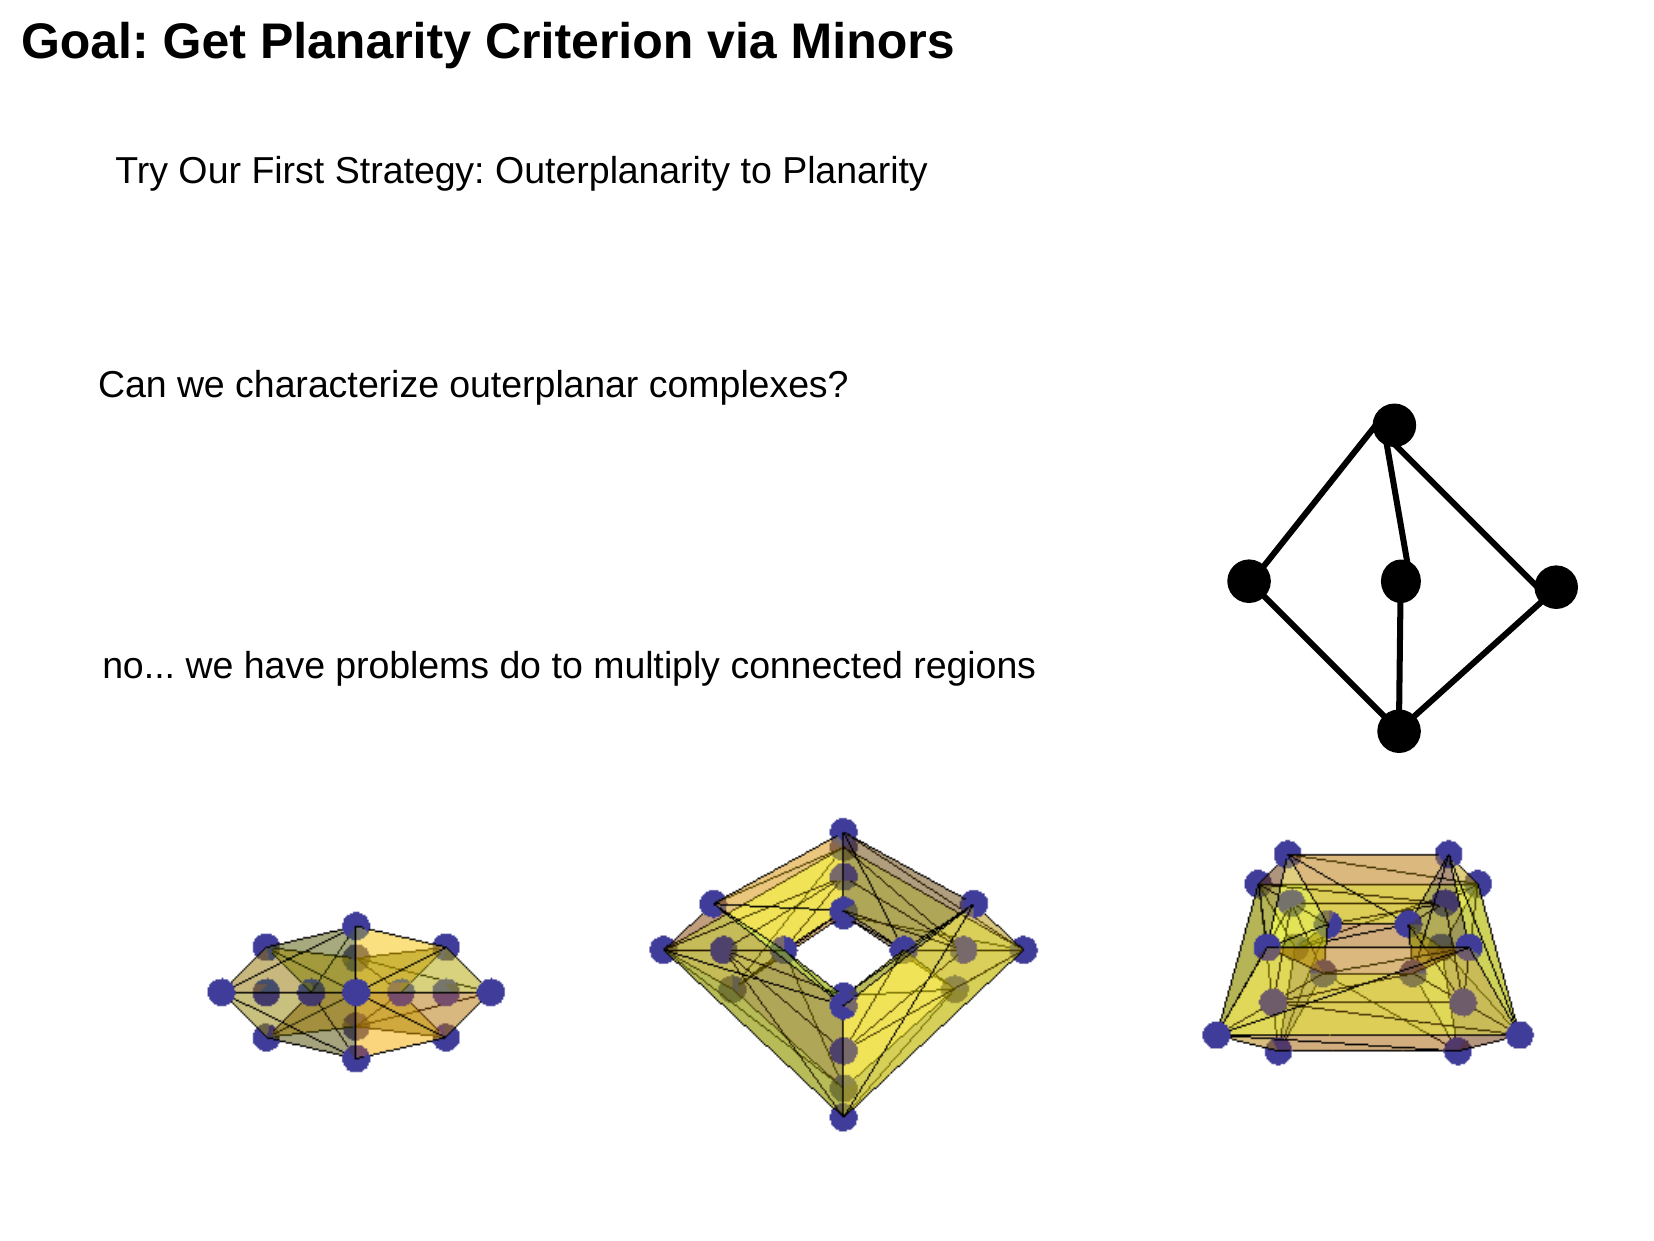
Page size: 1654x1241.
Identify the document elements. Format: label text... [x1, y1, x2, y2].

picture [75, 787, 1650, 1232]
text_box Goal: Get Planarity Criterion via Minors [6, 6, 1654, 79]
text_box Can we characterize outerplanar complexes? [83, 355, 863, 413]
text_box [1380, 712, 1418, 751]
text_box [1383, 562, 1418, 601]
text_box Try Our First Strategy: Outerplanarity to Planarity [100, 142, 942, 200]
text_box [1230, 562, 1268, 601]
text_box [1537, 568, 1576, 606]
text_box no... we have problems do to multiply connected regions [87, 637, 1051, 695]
text_box [1375, 406, 1414, 445]
